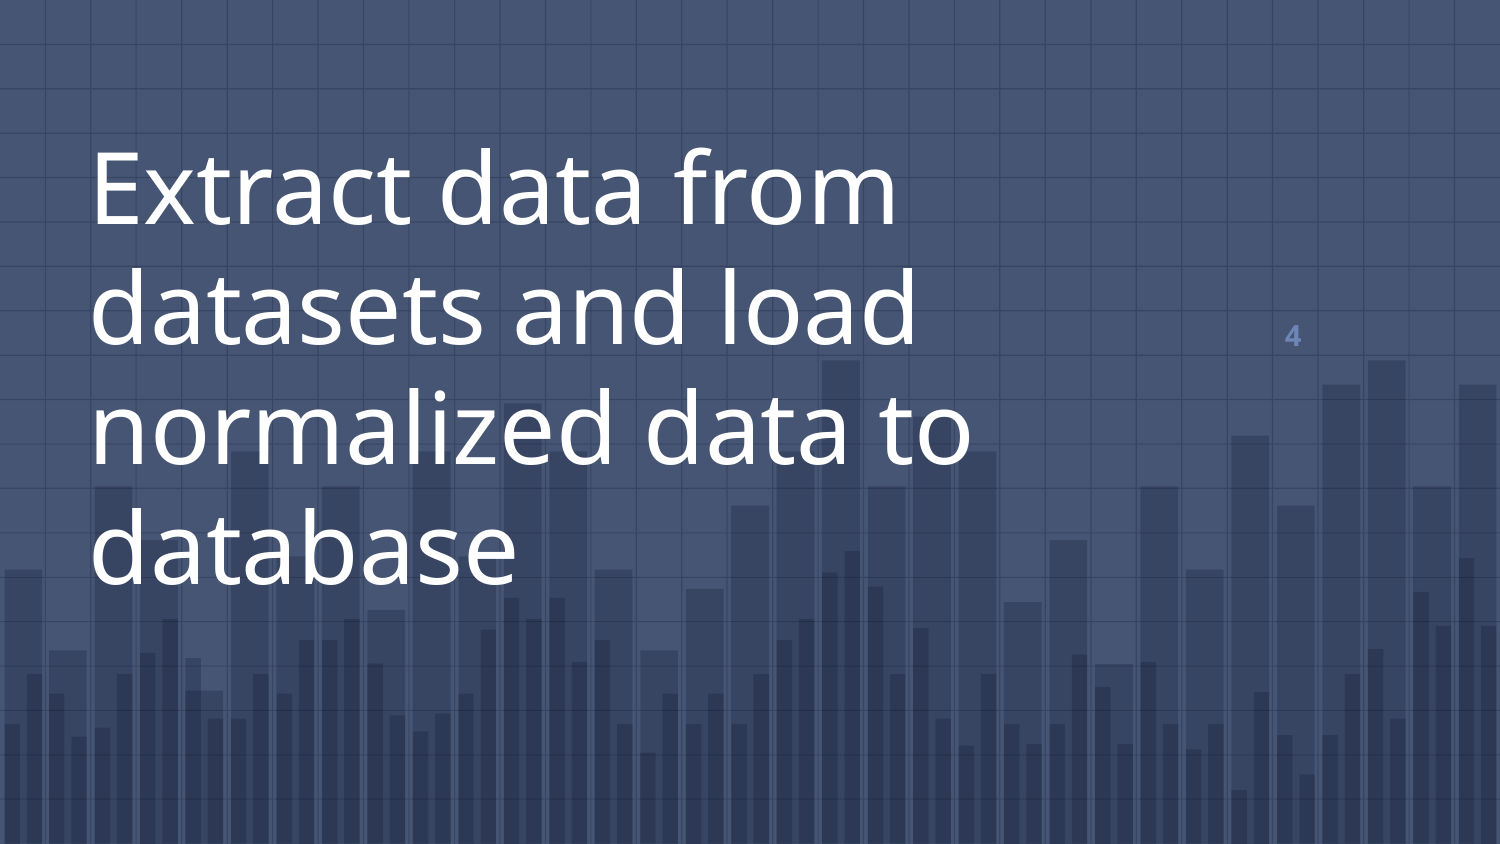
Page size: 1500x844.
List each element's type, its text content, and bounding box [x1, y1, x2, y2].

title Extract data from datasets and load normalized data to database [73, 109, 1208, 300]
text_box 4 [1131, 310, 1455, 754]
